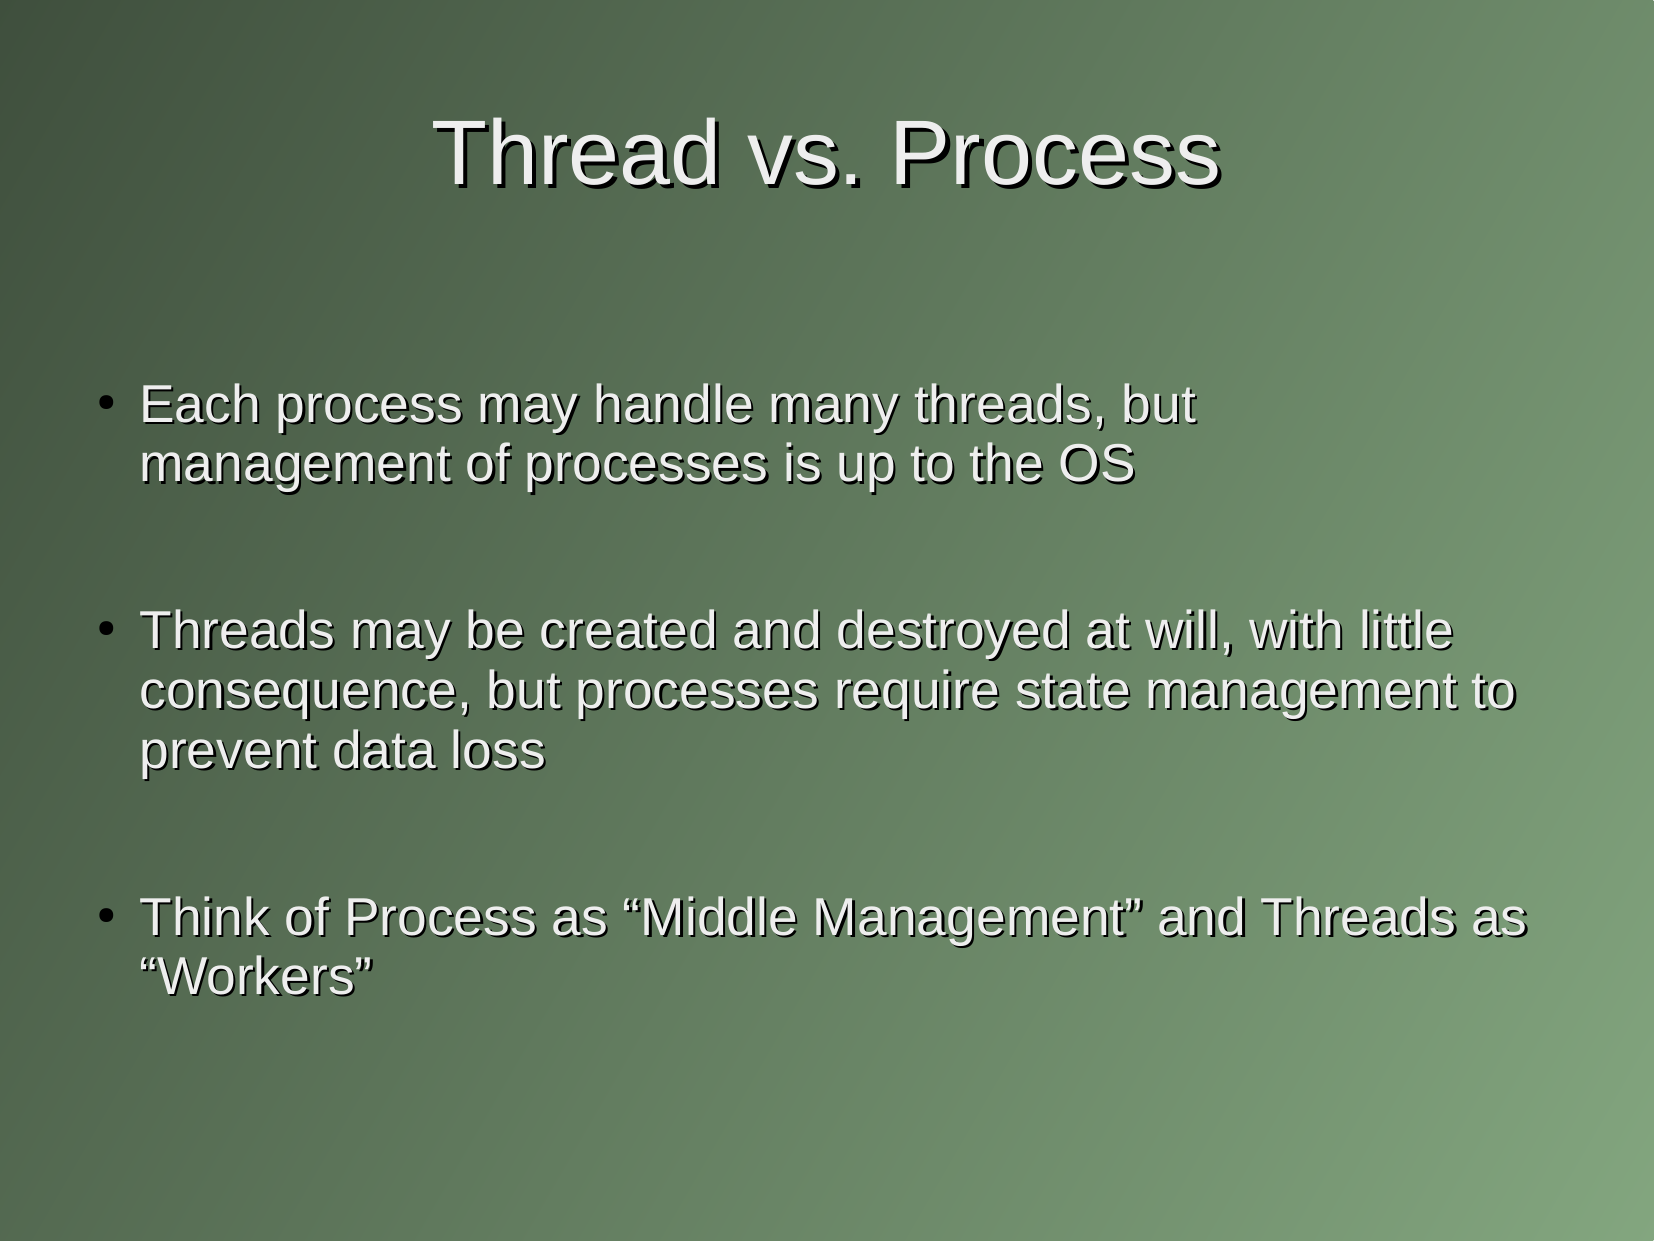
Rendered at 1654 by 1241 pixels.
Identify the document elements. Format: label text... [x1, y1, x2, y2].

list Each process may handle many threads, but management of processes is up to the OS Threads may be created and destroyed at will, with little consequence, but processes require state management to prevent data loss Think of Process as “Middle Management” and Threads as “Workers” [82, 290, 1571, 1010]
title Thread vs. Process [82, 49, 1571, 257]
